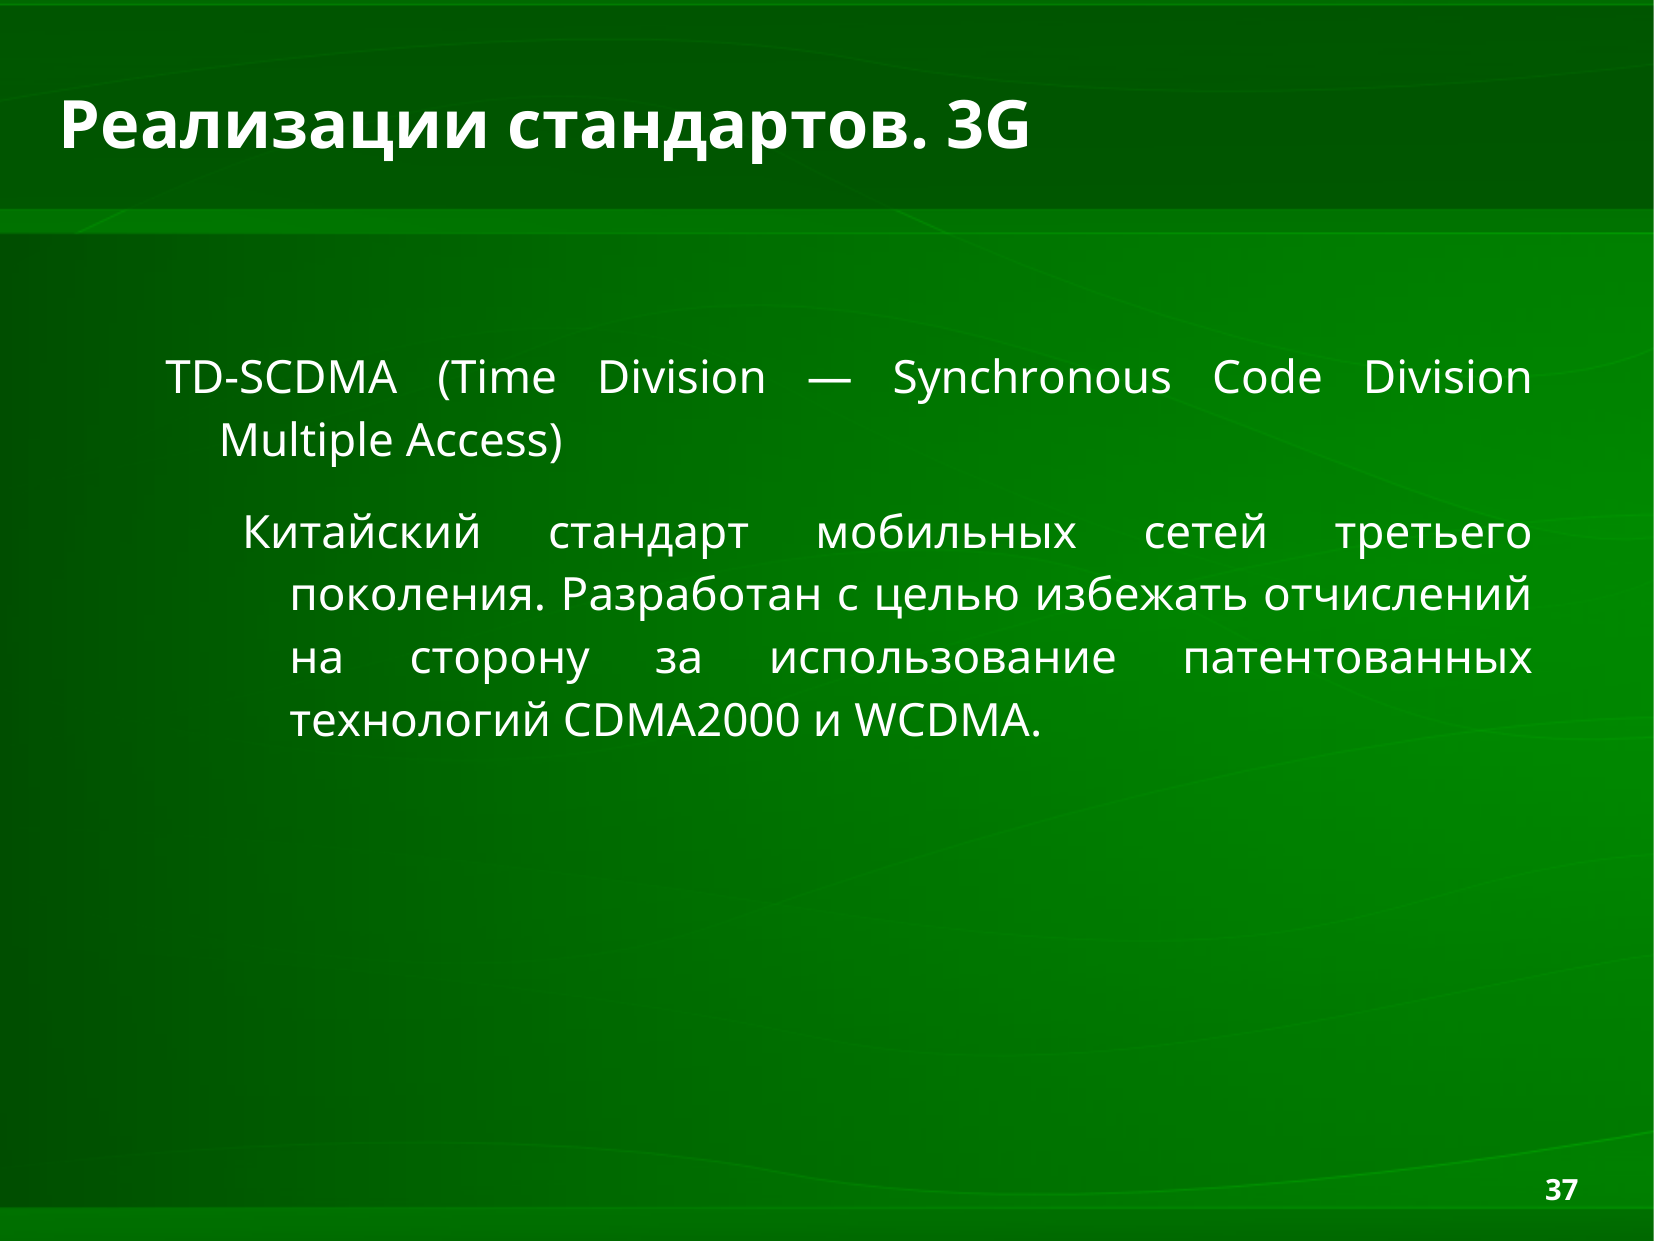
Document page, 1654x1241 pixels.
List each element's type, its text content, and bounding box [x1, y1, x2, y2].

title Реализации стандартов. 3G [23, 8, 1625, 237]
list TD-SCDMA (Time Division — Synchronous Code Division Multiple Access) Китайский стандарт мобильных сетей третьего поколения. Разработан с целью избежать отчислений на сторону за использование патентованных технологий CDMA2000 и WCDMA. [147, 344, 1534, 1112]
picture [0, 0, 1654, 1241]
